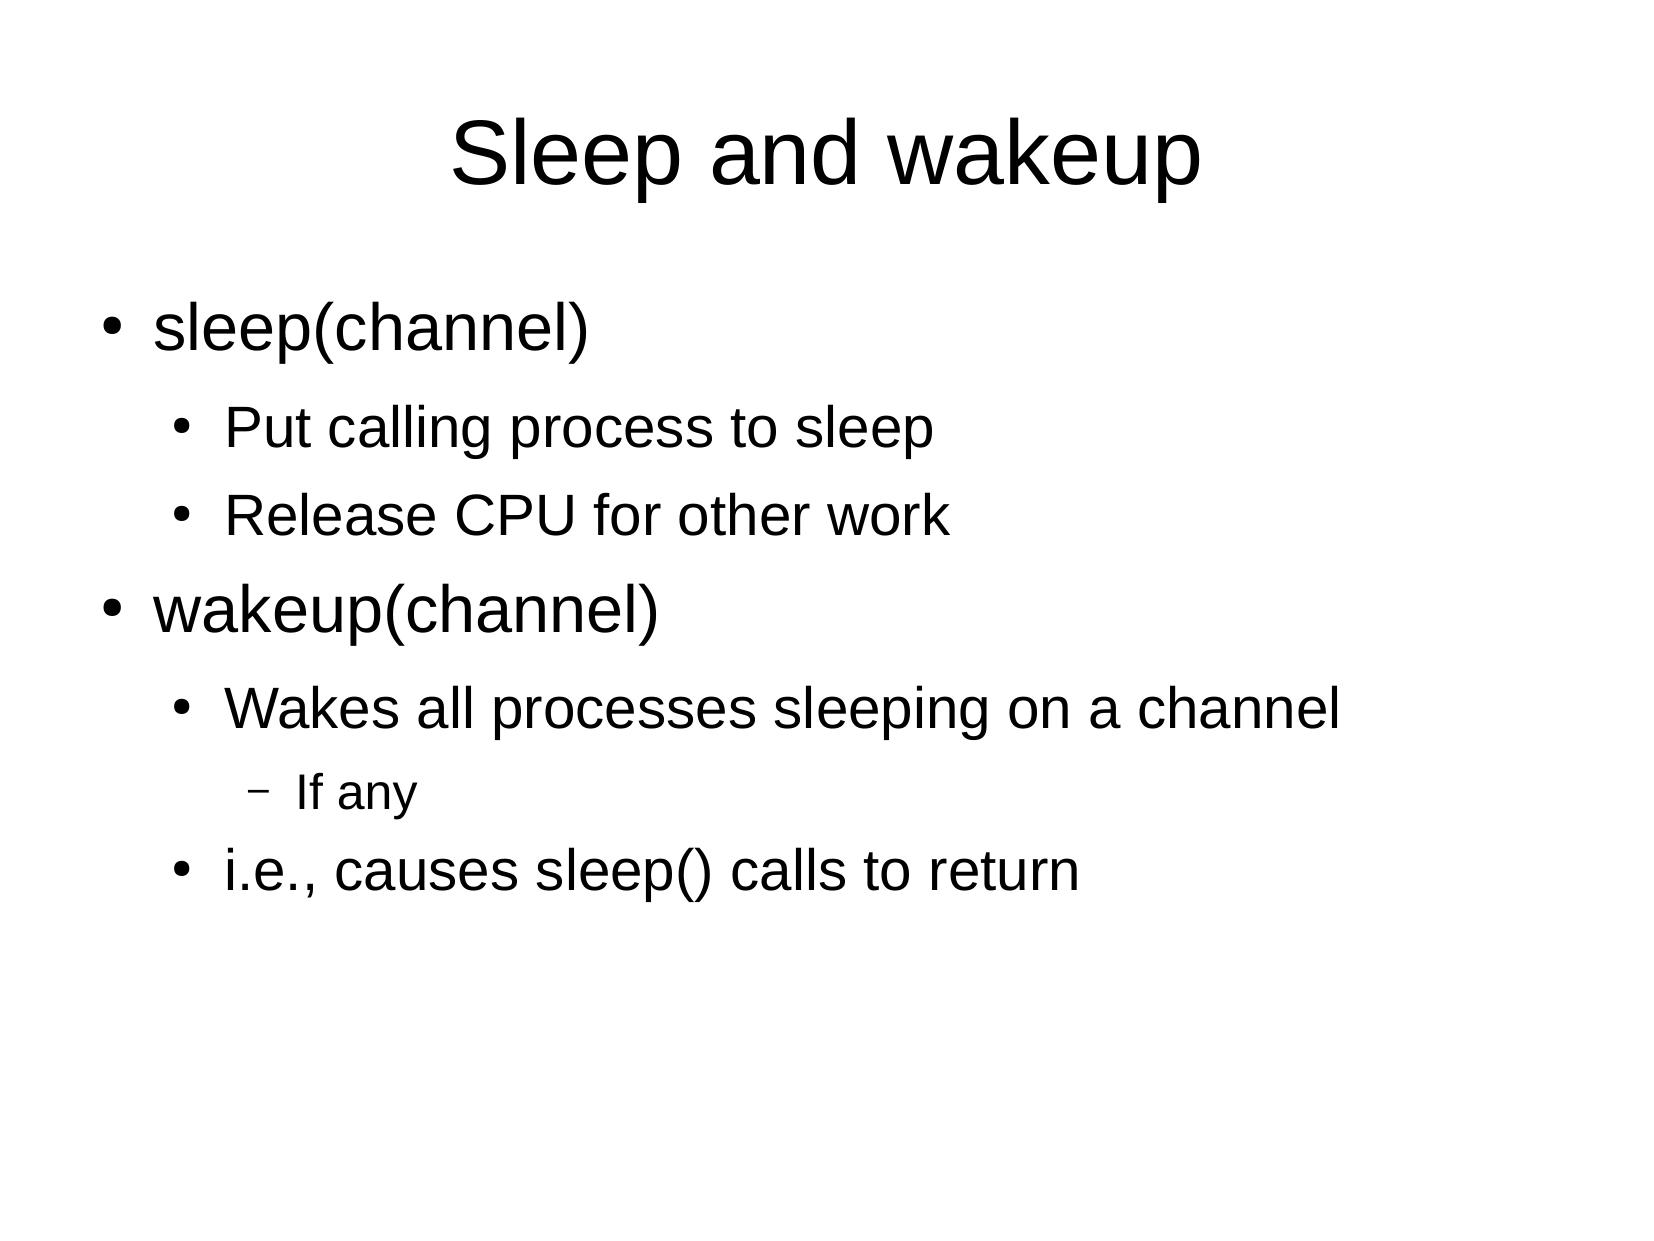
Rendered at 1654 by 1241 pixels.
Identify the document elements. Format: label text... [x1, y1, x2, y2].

list sleep(channel) Put calling process to sleep Release CPU for other work wakeup(channel) Wakes all processes sleeping on a channel If any i.e., causes sleep() calls to return [82, 290, 1571, 1010]
title Sleep and wakeup [82, 49, 1571, 257]
